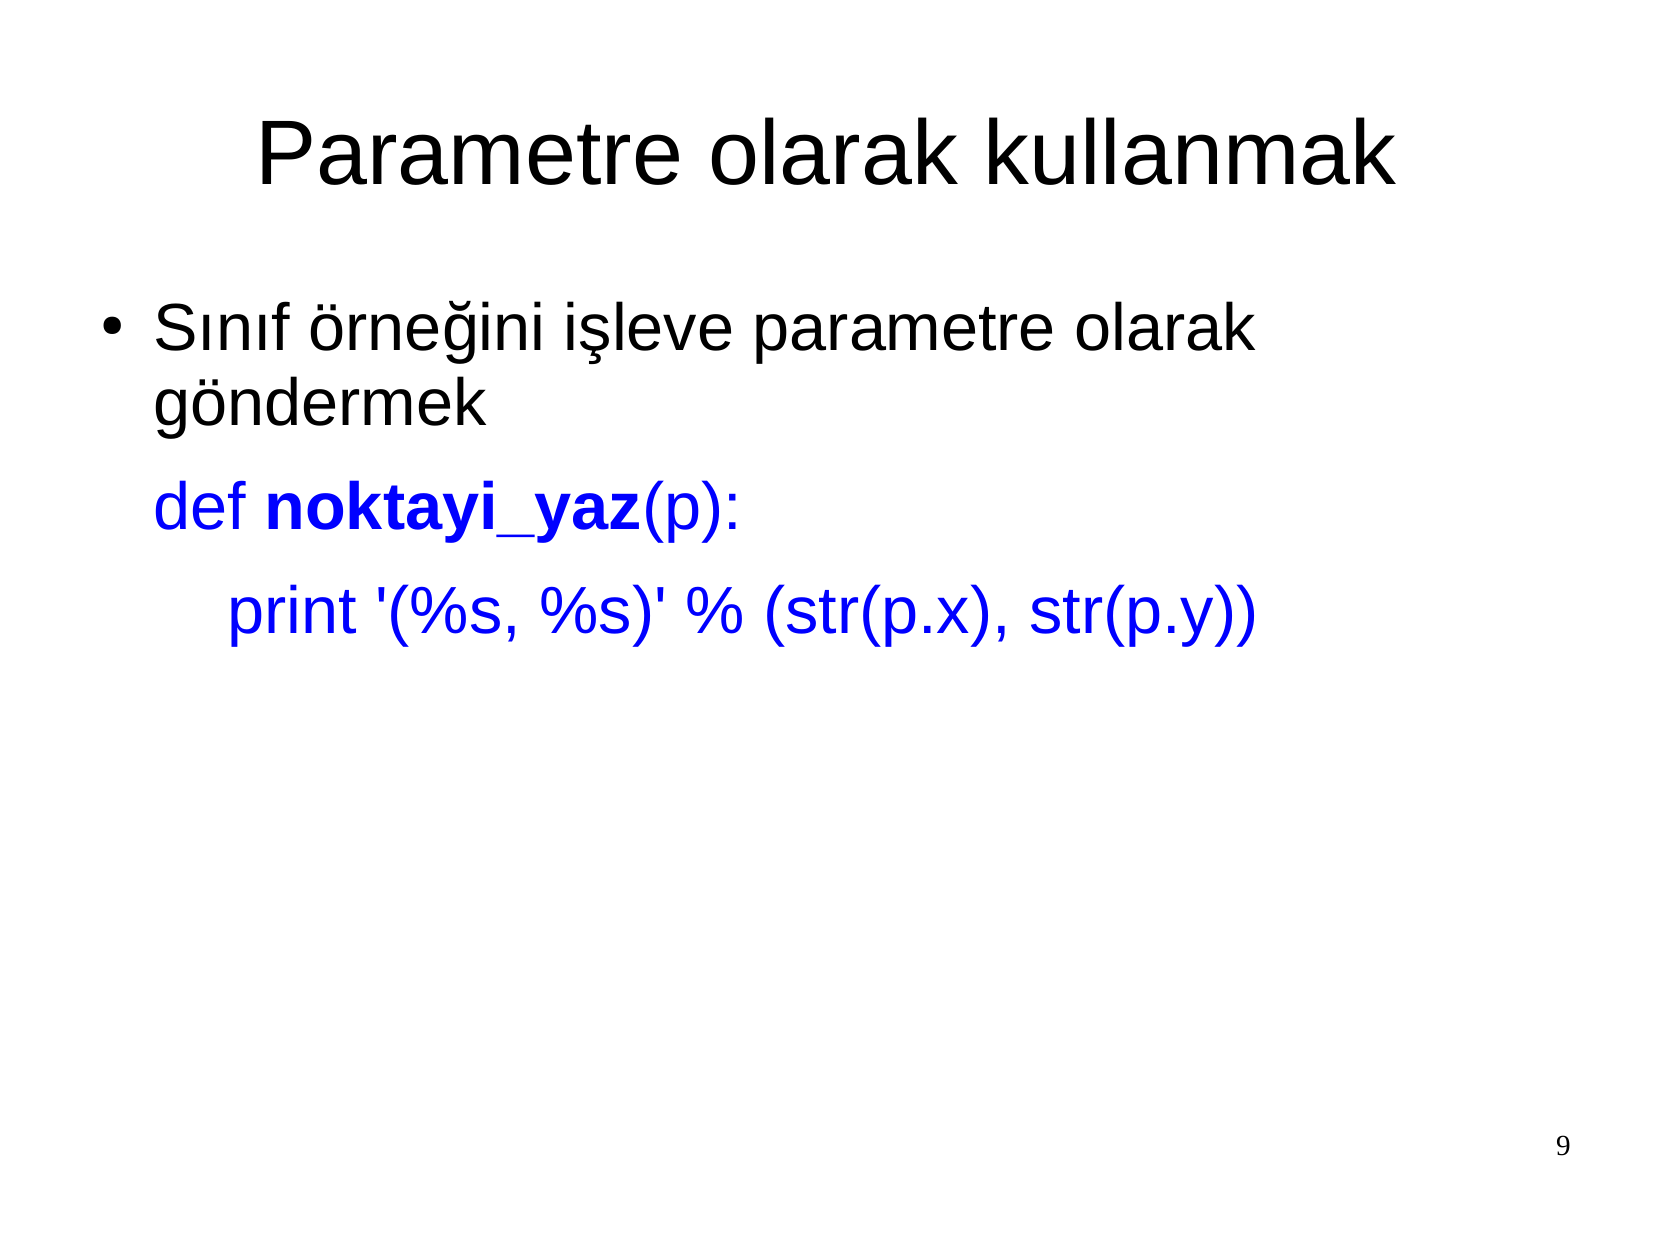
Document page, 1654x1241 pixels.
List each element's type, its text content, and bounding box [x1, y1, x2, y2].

title Parametre olarak kullanmak [82, 56, 1571, 250]
list Sınıf örneğini işleve parametre olarak göndermek def noktayi_yaz(p): print '(%s, %s)' % (str(p.x), str(p.y)) [82, 290, 1571, 1109]
